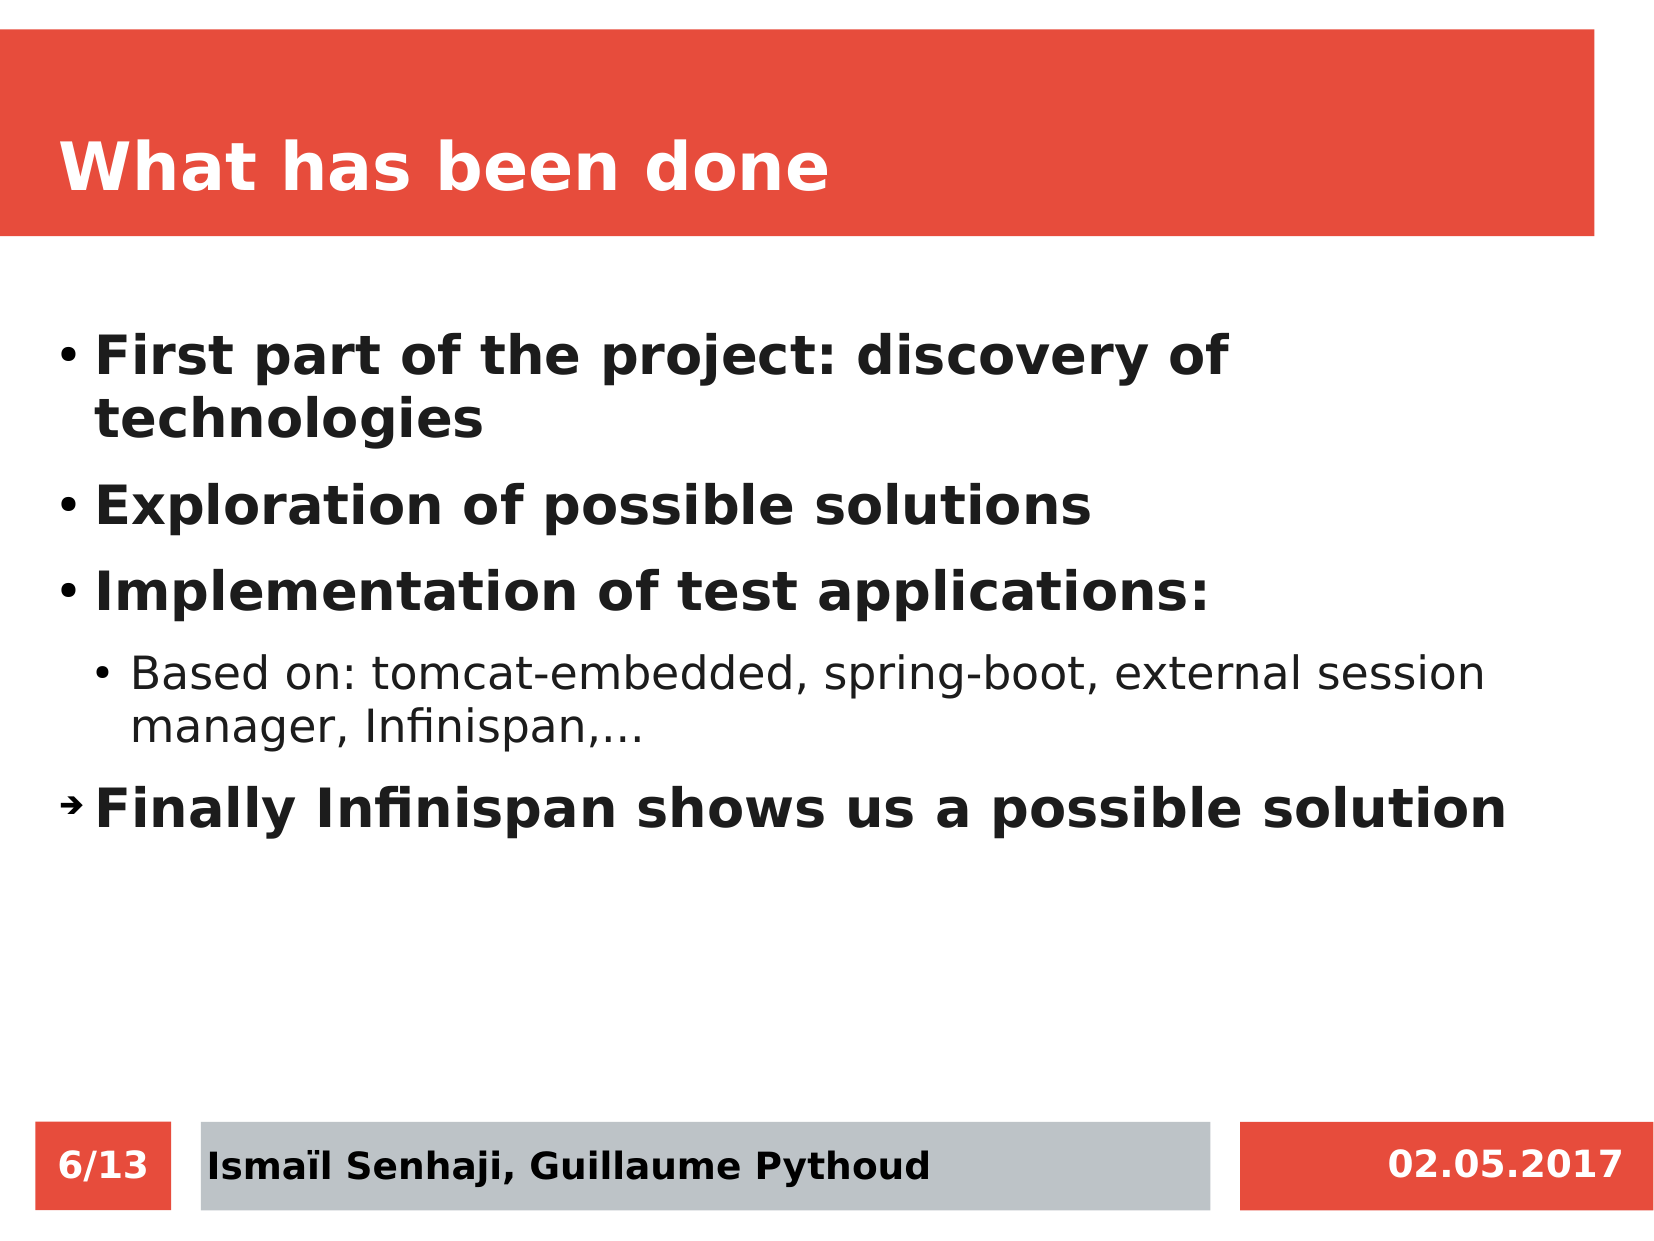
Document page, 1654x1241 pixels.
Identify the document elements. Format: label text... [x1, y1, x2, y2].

title What has been done [58, 58, 1595, 207]
list First part of the project: discovery of technologies Exploration of possible solutions Implementation of test applications: Based on: tomcat-embedded, spring-boot, external session manager, Infinispan,... Finally Infinispan shows us a possible solution [58, 324, 1565, 1093]
